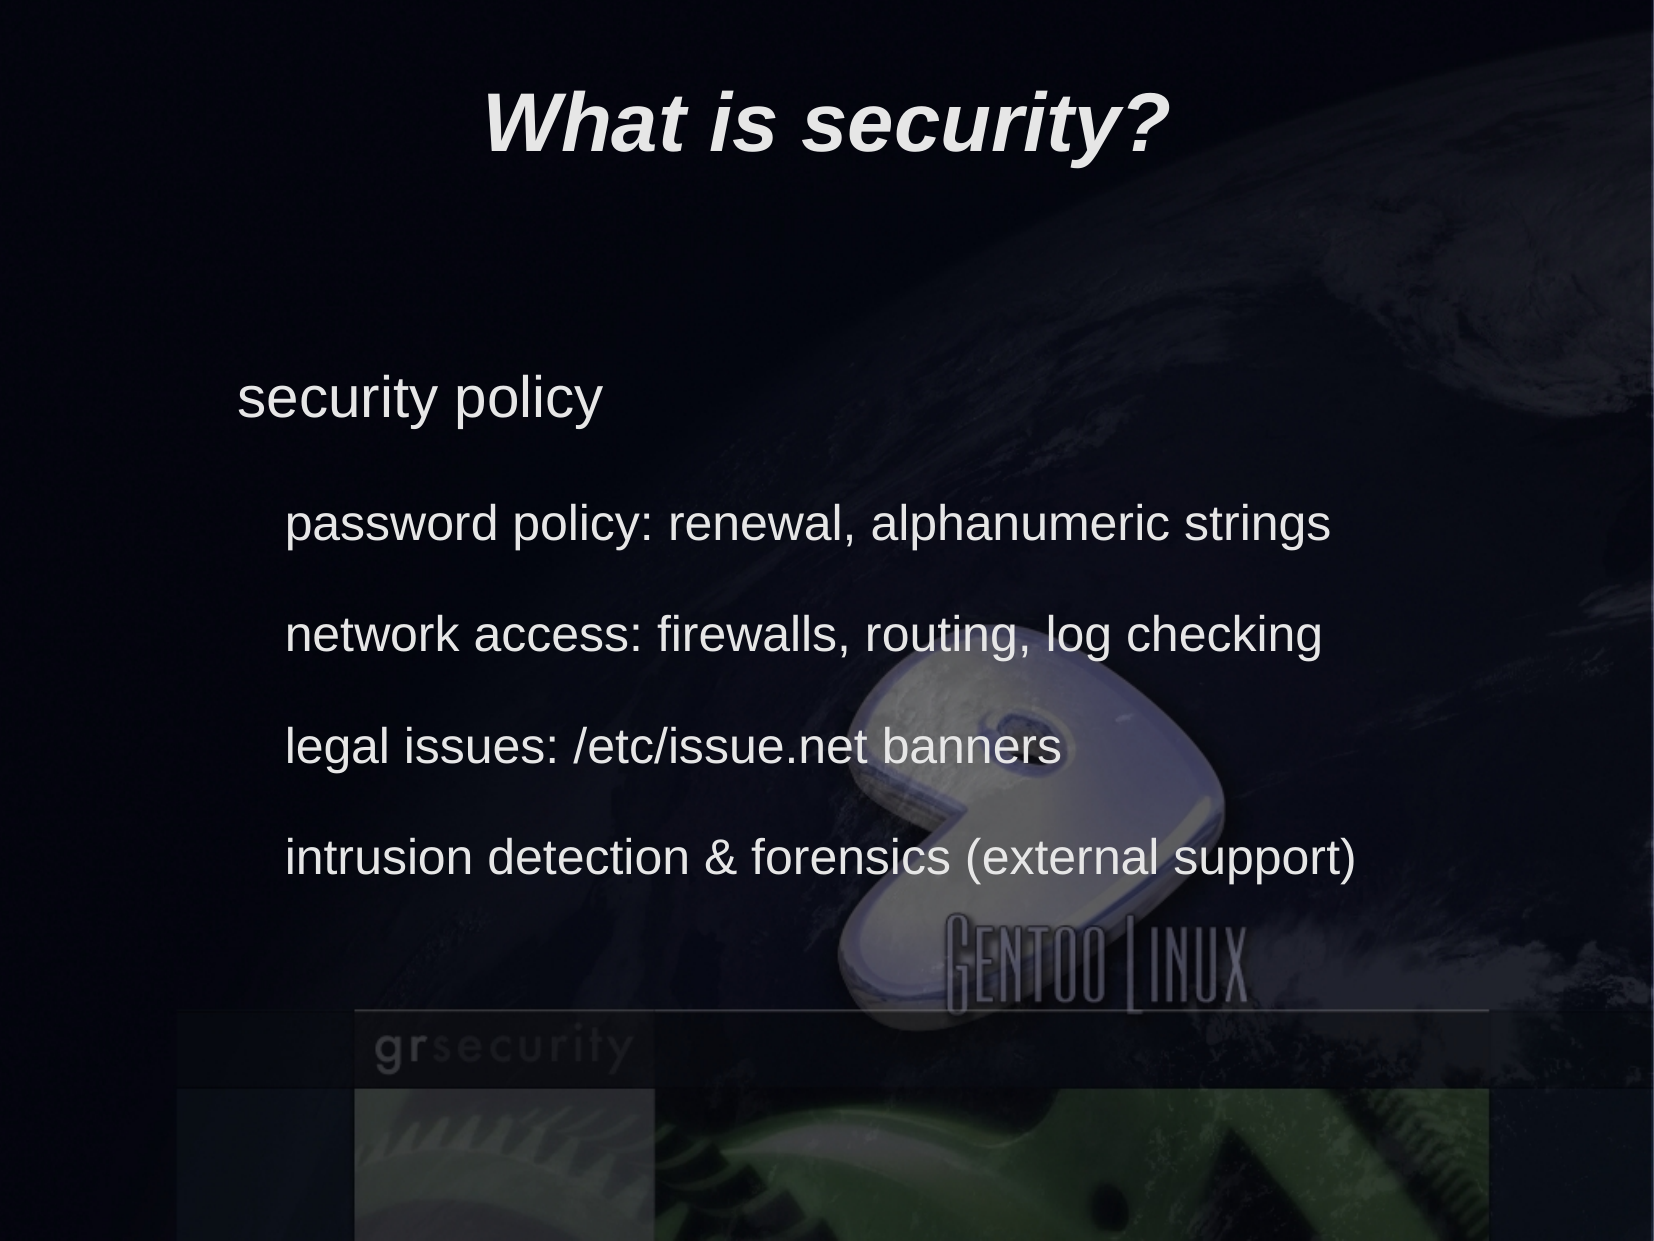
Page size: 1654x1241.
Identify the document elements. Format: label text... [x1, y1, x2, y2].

list security policy password policy: renewal, alphanumeric strings network access: firewalls, routing, log checking legal issues: /etc/issue.net banners intrusion detection & forensics (external support) [178, 364, 1570, 1147]
title What is security? [121, 19, 1534, 227]
picture [0, 0, 1654, 1241]
